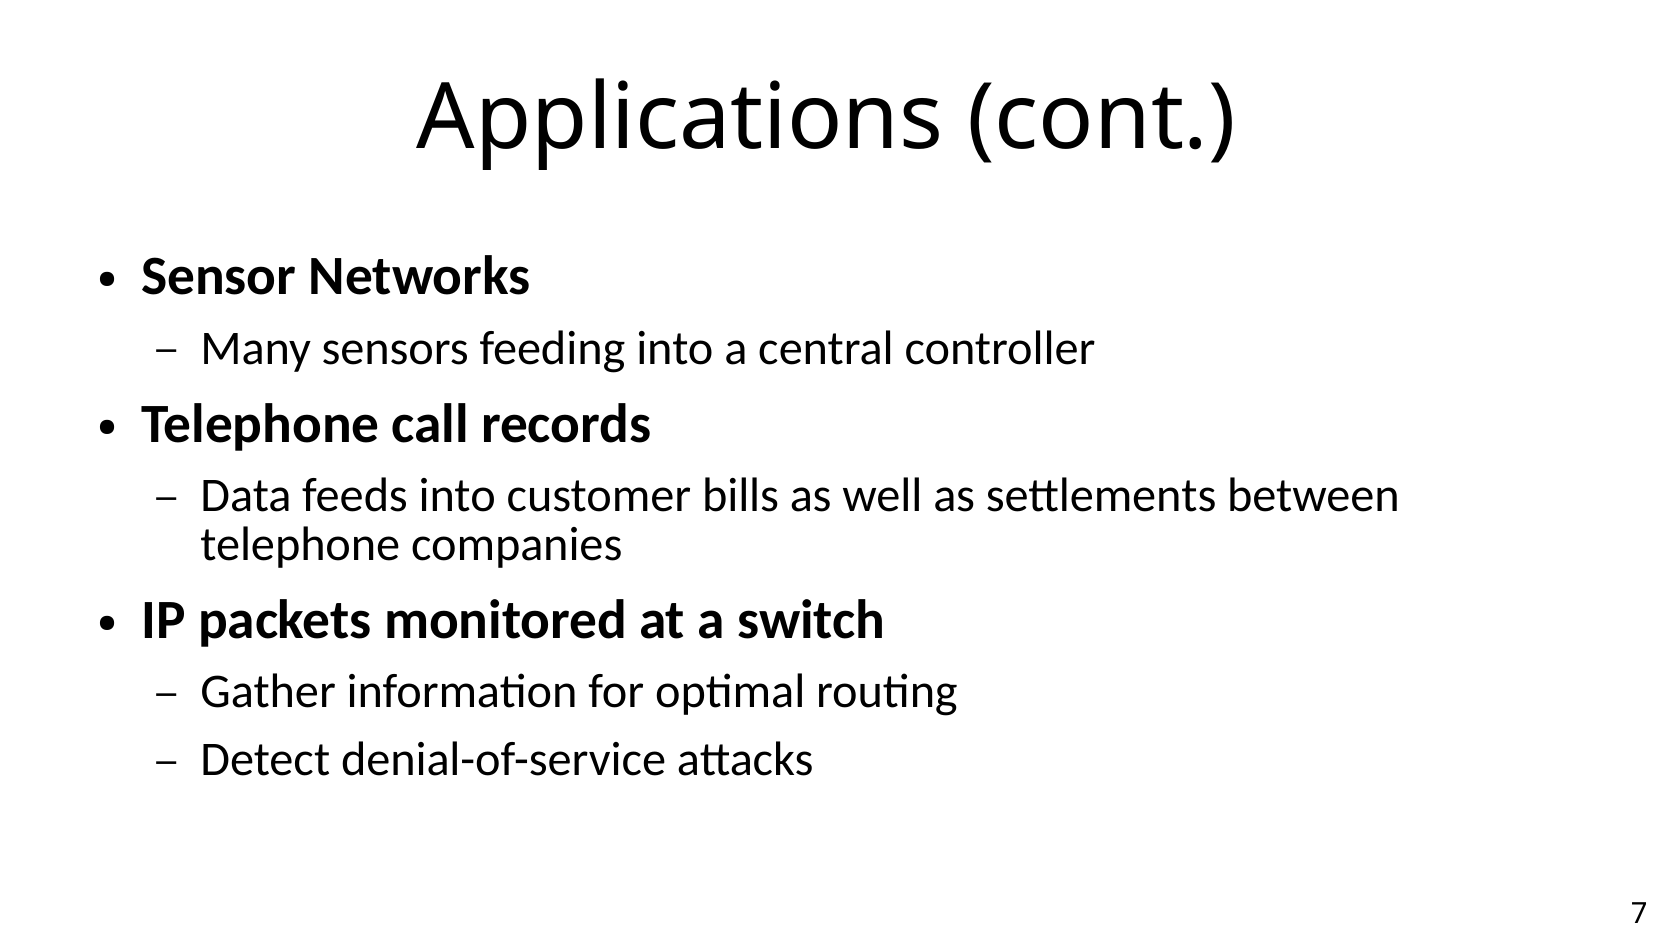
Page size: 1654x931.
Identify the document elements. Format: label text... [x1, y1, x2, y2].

title Applications (cont.) [82, 1, 1571, 226]
list Sensor Networks Many sensors feeding into a central controller Telephone call records Data feeds into customer bills as well as settlements between telephone companies IP packets monitored at a switch Gather information for optimal routing Detect denial-of-service attacks [82, 253, 1571, 793]
